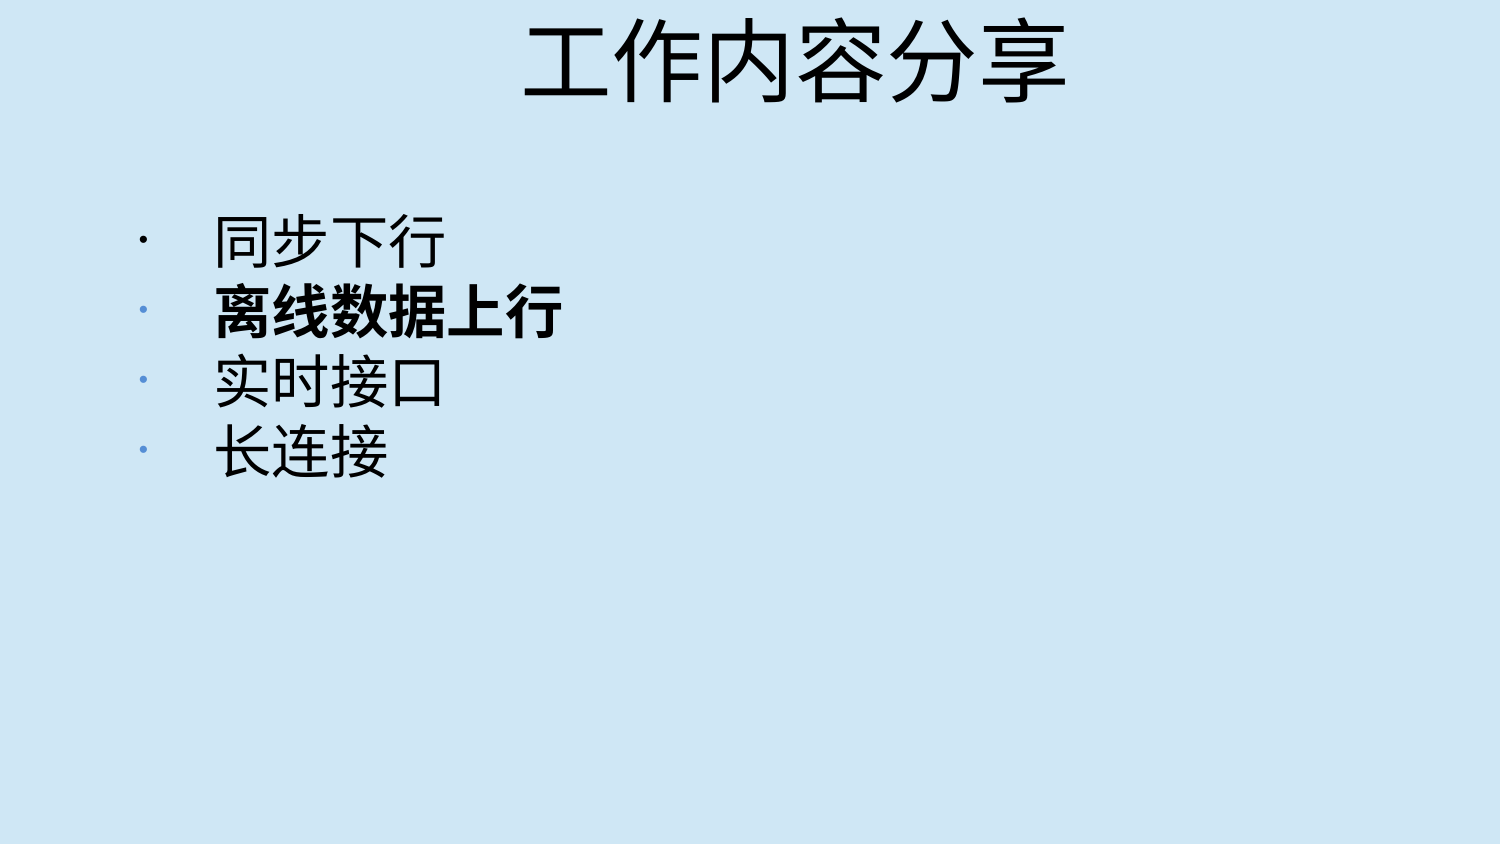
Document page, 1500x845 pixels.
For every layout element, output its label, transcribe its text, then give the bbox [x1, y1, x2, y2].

text_box 同步下行 离线数据上行 实时接口 长连接 [123, 197, 1105, 563]
title 工作内容分享 [120, 0, 1471, 138]
